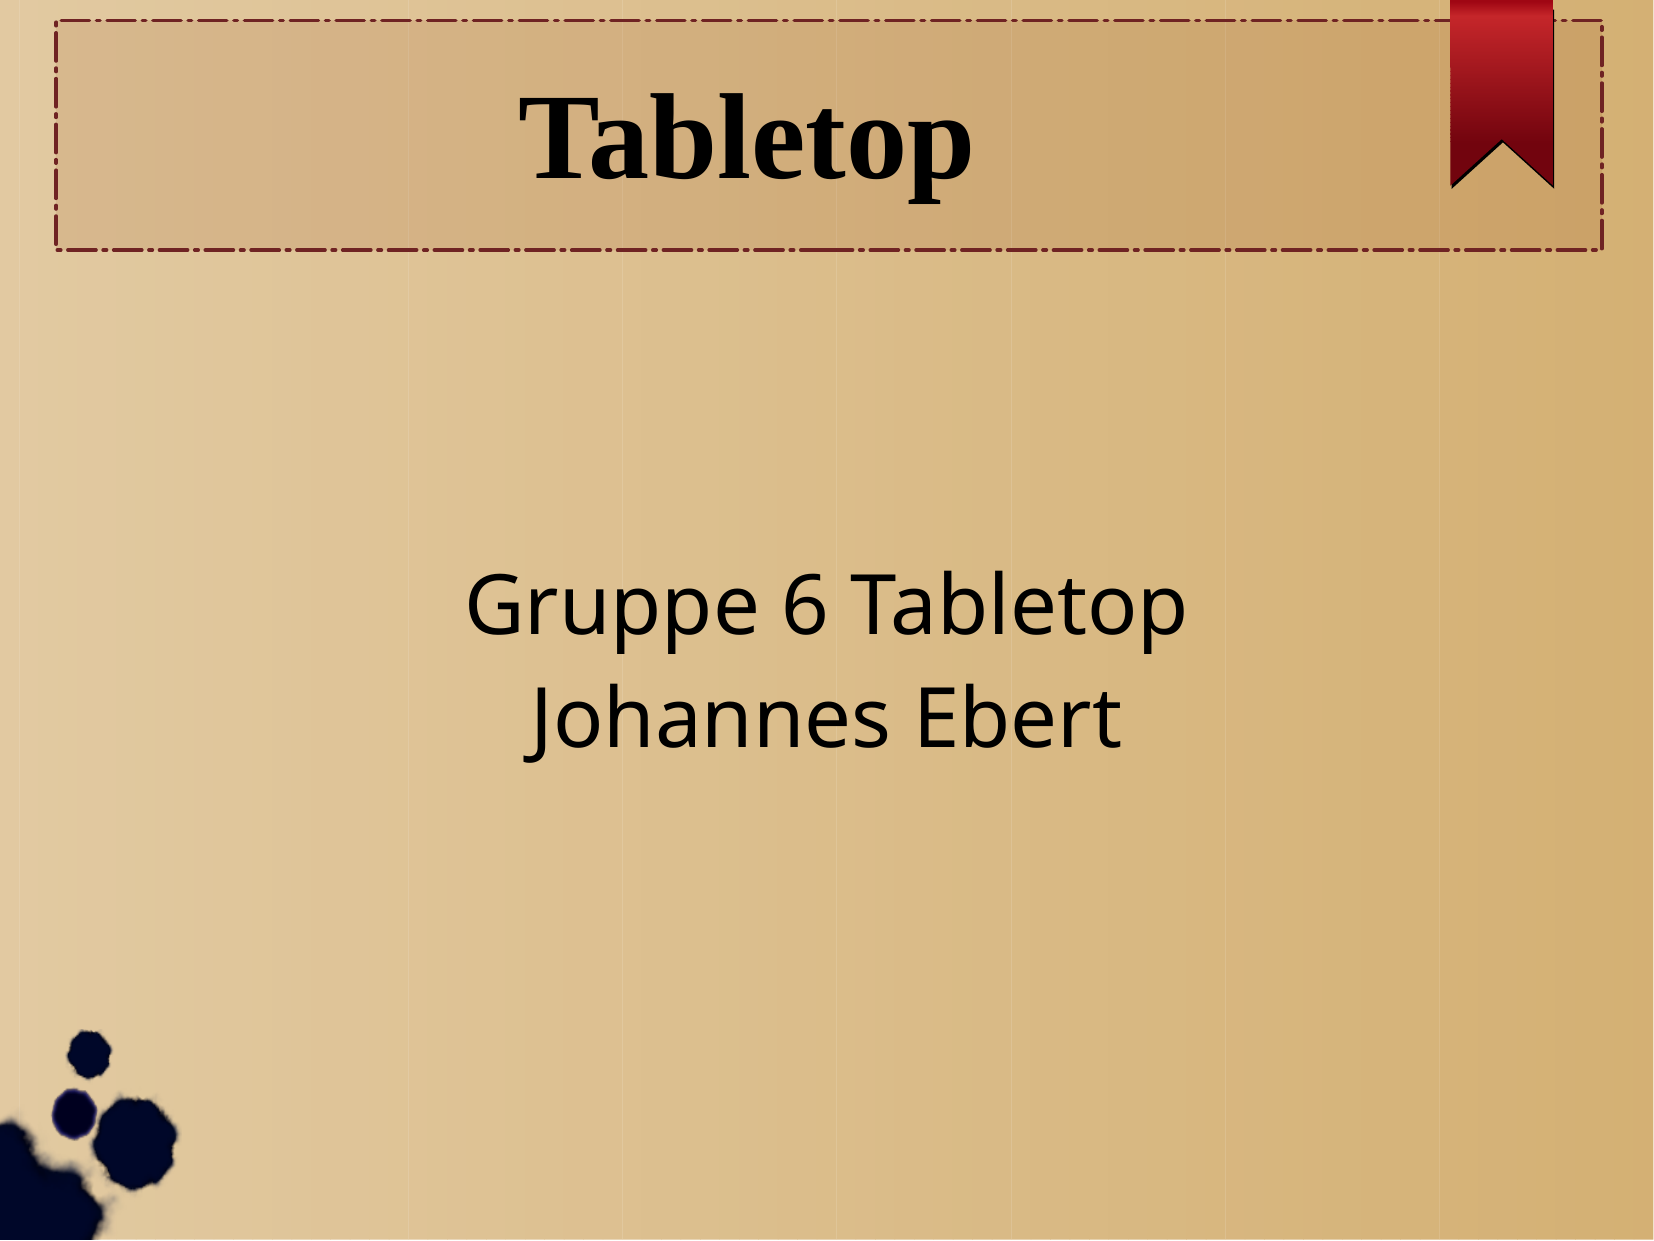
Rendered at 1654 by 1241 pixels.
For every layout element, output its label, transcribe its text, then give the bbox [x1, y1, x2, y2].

subtitle Gruppe 6 Tabletop Johannes Ebert [82, 299, 1571, 1019]
title Tabletop [82, 47, 1412, 229]
